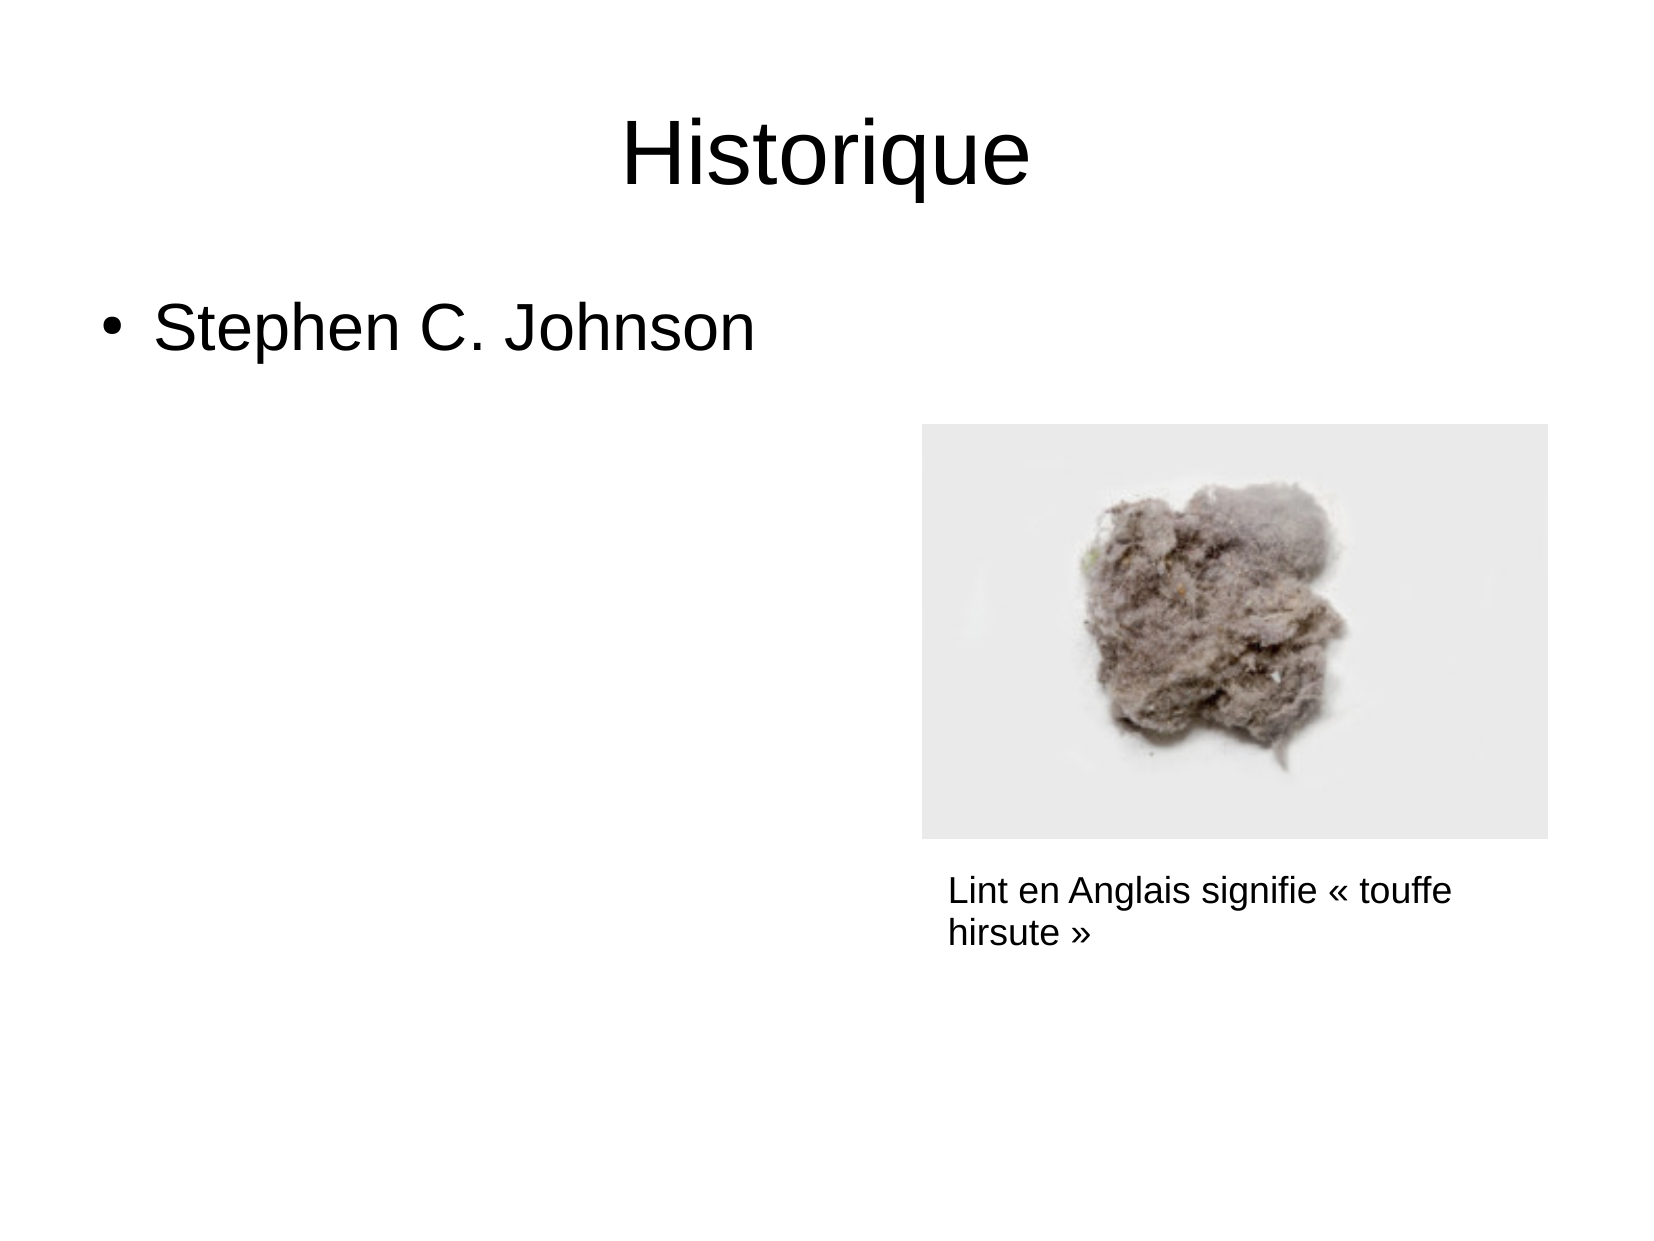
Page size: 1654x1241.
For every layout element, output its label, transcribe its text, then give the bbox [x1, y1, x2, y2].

picture [922, 424, 1548, 839]
list Stephen C. Johnson [82, 290, 1571, 1010]
title Historique [82, 49, 1571, 257]
text_box Lint en Anglais signifie « touffe hirsute » [933, 862, 1536, 962]
